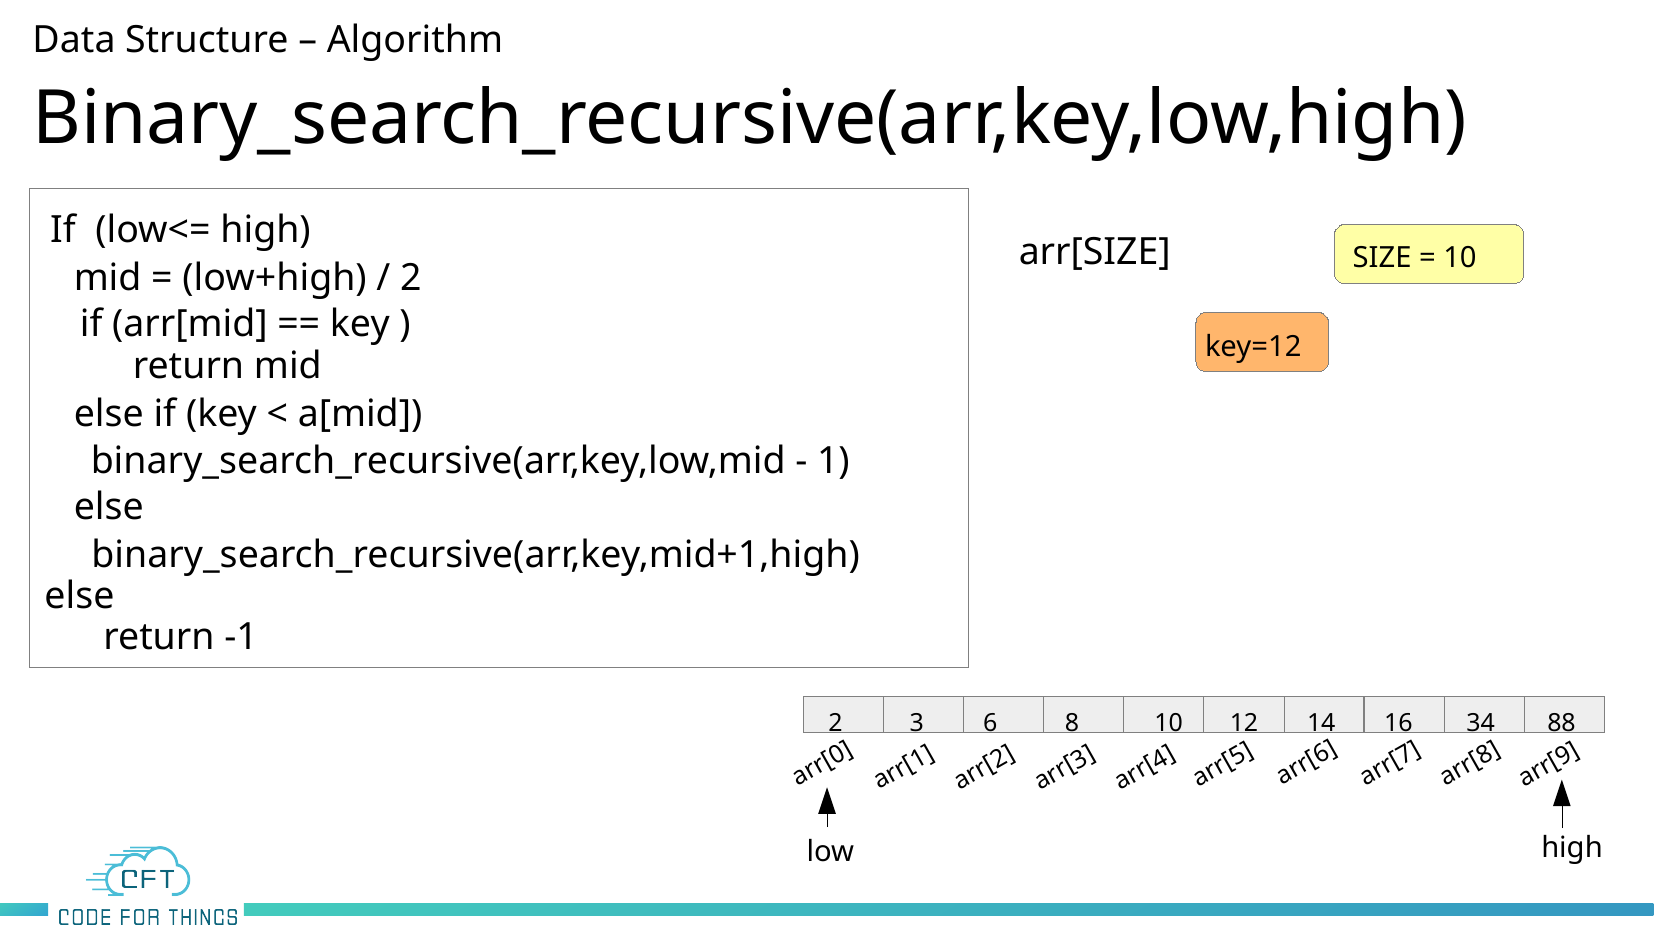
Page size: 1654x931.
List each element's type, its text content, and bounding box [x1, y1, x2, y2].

text_box return -1 [88, 602, 290, 661]
text_box 16 [1369, 697, 1443, 749]
text_box return mid [118, 330, 367, 390]
text_box if (arr[mid] == key ) [64, 289, 491, 348]
text_box mid = (low+high) / 2 [59, 242, 497, 302]
text_box arr[1] [849, 733, 958, 811]
text_box else [29, 561, 148, 620]
text_box 3 [894, 697, 948, 742]
text_box [1196, 312, 1328, 318]
text_box 88 [1532, 697, 1595, 749]
text_box [867, 696, 1605, 733]
text_box 12 [1215, 697, 1277, 742]
text_box arr[7] [1341, 746, 1451, 811]
text_box arr[SIZE] [1003, 217, 1217, 284]
picture [59, 846, 237, 925]
text_box 2 [813, 696, 867, 741]
text_box arr[5] [1175, 733, 1291, 805]
text_box high [1526, 819, 1625, 869]
text_box [803, 696, 813, 733]
text_box arr[6] [1255, 733, 1385, 811]
text_box else [59, 472, 178, 531]
text_box 34 [1451, 697, 1514, 749]
text_box [29, 579, 969, 668]
text_box binary_search_recursive(arr,key,low,mid - 1) [76, 425, 945, 485]
text_box low [791, 822, 886, 872]
text_box else if (key < a[mid]) [59, 378, 556, 438]
text_box 14 [1292, 697, 1354, 749]
text_box 6 [968, 697, 1031, 742]
text_box arr[2] [929, 737, 1039, 812]
text_box SIZE = 10 [1338, 228, 1518, 278]
text_box binary_search_recursive(arr,key,mid+1,high) [76, 519, 975, 579]
text_box arr[4] [1098, 740, 1203, 811]
text_box If (low<= high) [35, 194, 367, 254]
text_box 10 [1139, 697, 1204, 742]
text_box arr[9] [1494, 704, 1625, 808]
text_box arr[0] [767, 733, 880, 807]
text_box arr[3] [1010, 739, 1127, 816]
text_box key=12 [1190, 318, 1335, 402]
text_box arr[8] [1422, 733, 1526, 808]
text_box 8 [1049, 697, 1112, 742]
text_box [29, 188, 969, 561]
title Data Structure – Algorithm Binary_search_recursive(arr,key,low,high) [32, 0, 1654, 199]
text_box [1334, 224, 1524, 284]
